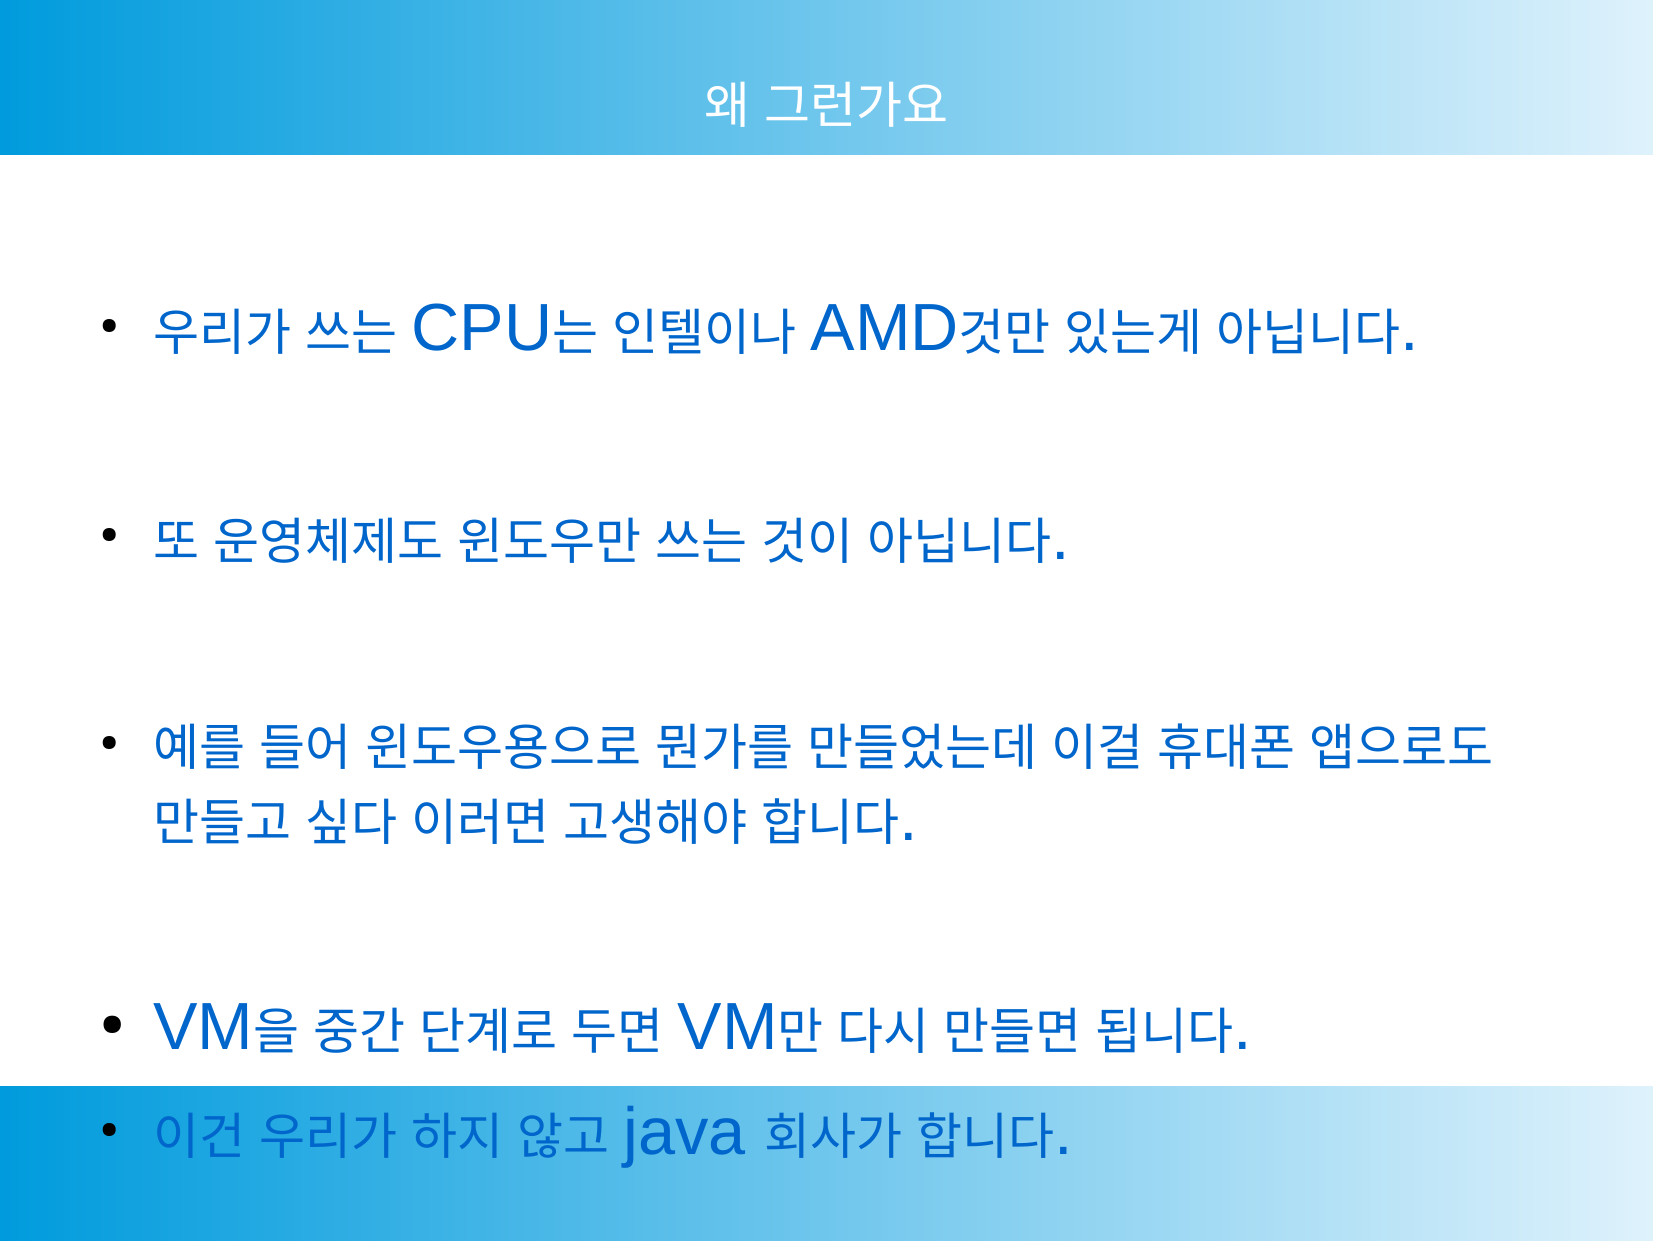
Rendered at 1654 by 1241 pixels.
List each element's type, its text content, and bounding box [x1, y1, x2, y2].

title 왜 그런가요 [82, 49, 1571, 155]
list 우리가 쓰는 CPU는 인텔이나 AMD것만 있는게 아닙니다. 또 운영체제도 윈도우만 쓰는 것이 아닙니다. 예를 들어 윈도우용으로 뭔가를 만들었는데 이걸 휴대폰 앱으로도 만들고 싶다 이러면 고생해야 합니다. VM을 중간 단계로 두면 VM만 다시 만들면 됩니다. 이건 우리가 하지 않고 java 회사가 합니다. [82, 290, 1571, 1010]
